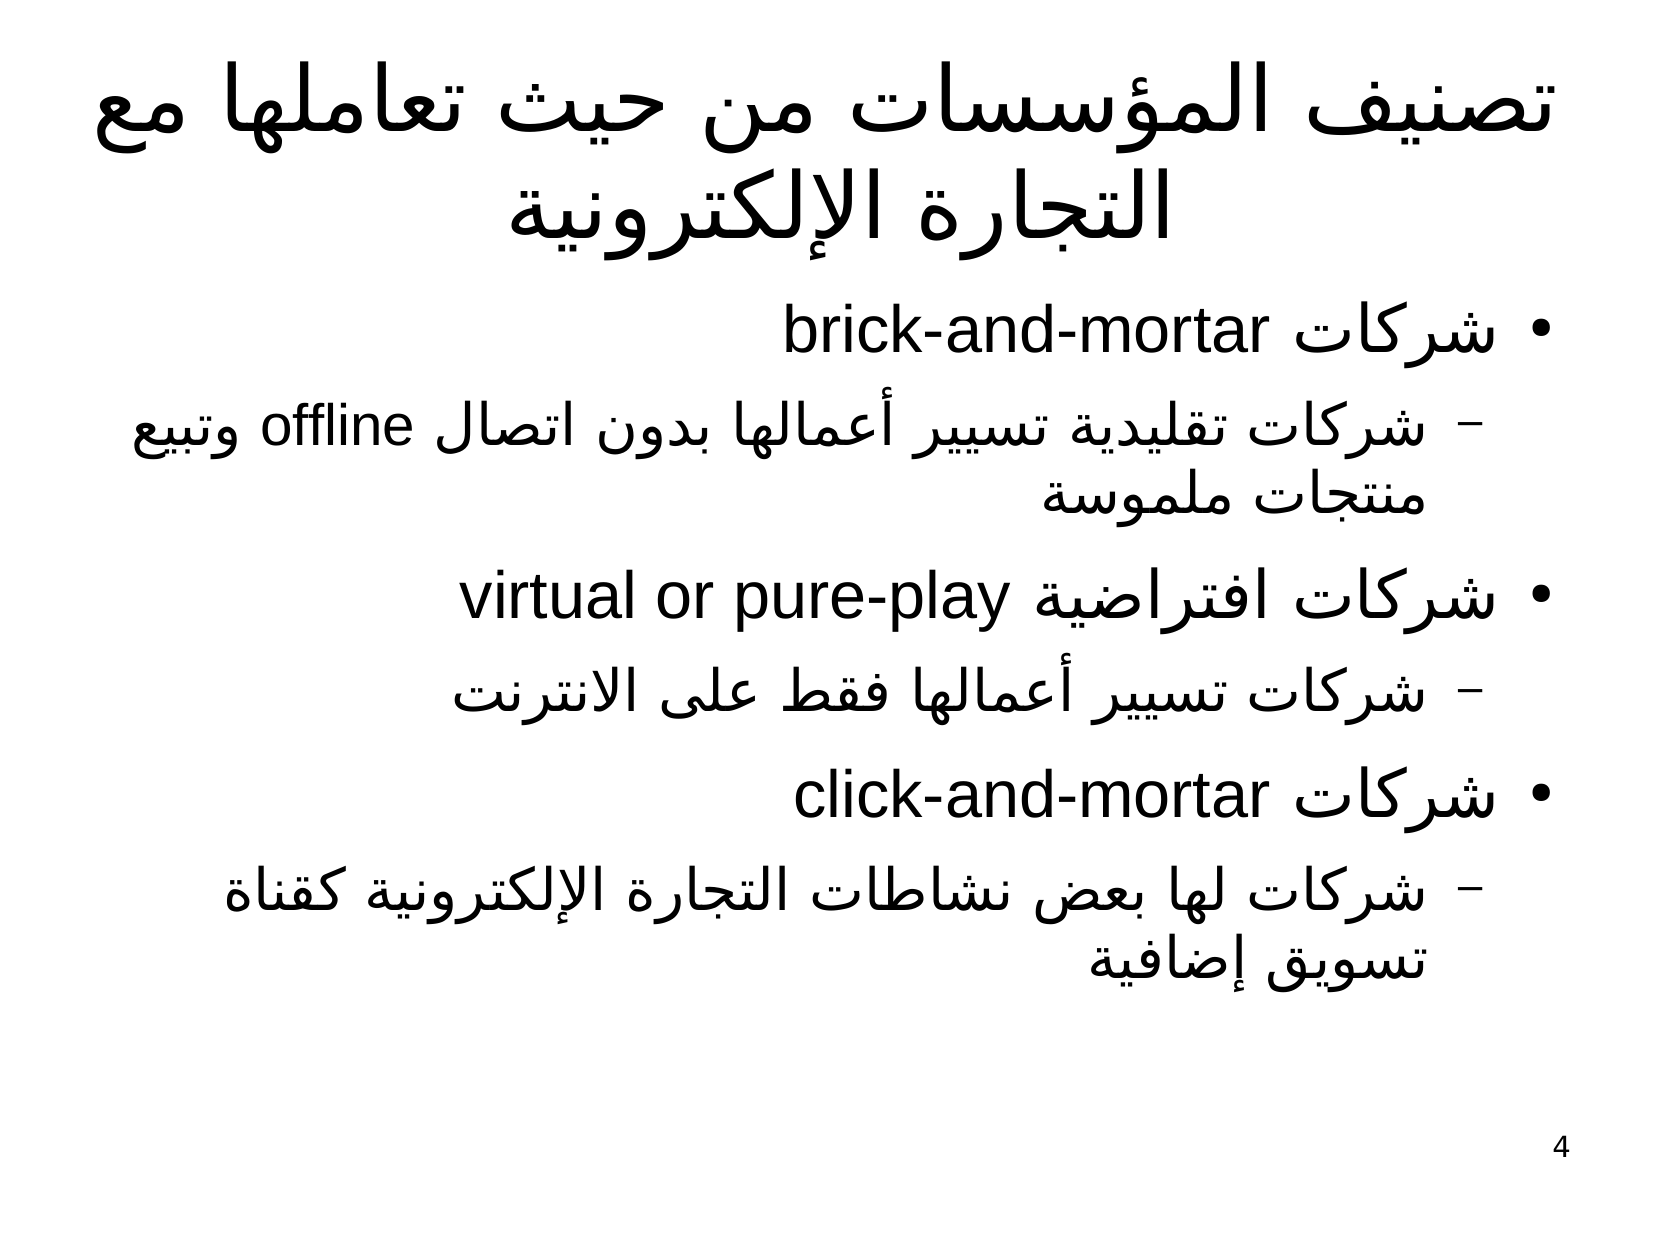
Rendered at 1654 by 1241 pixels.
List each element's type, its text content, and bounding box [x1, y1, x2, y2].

title تصنيف المؤسسات من حيث تعاملها مع التجارة الإلكترونية [82, 42, 1571, 264]
list شركات brick-and-mortar شركات تقليدية تسيير أعمالها بدون اتصال offline وتبيع منتجات ملموسة شركات افتراضية virtual or pure-play شركات تسيير أعمالها فقط على الانترنت شركات click-and-mortar شركات لها بعض نشاطات التجارة الإلكترونية كقناة تسويق إضافية [82, 290, 1571, 1010]
